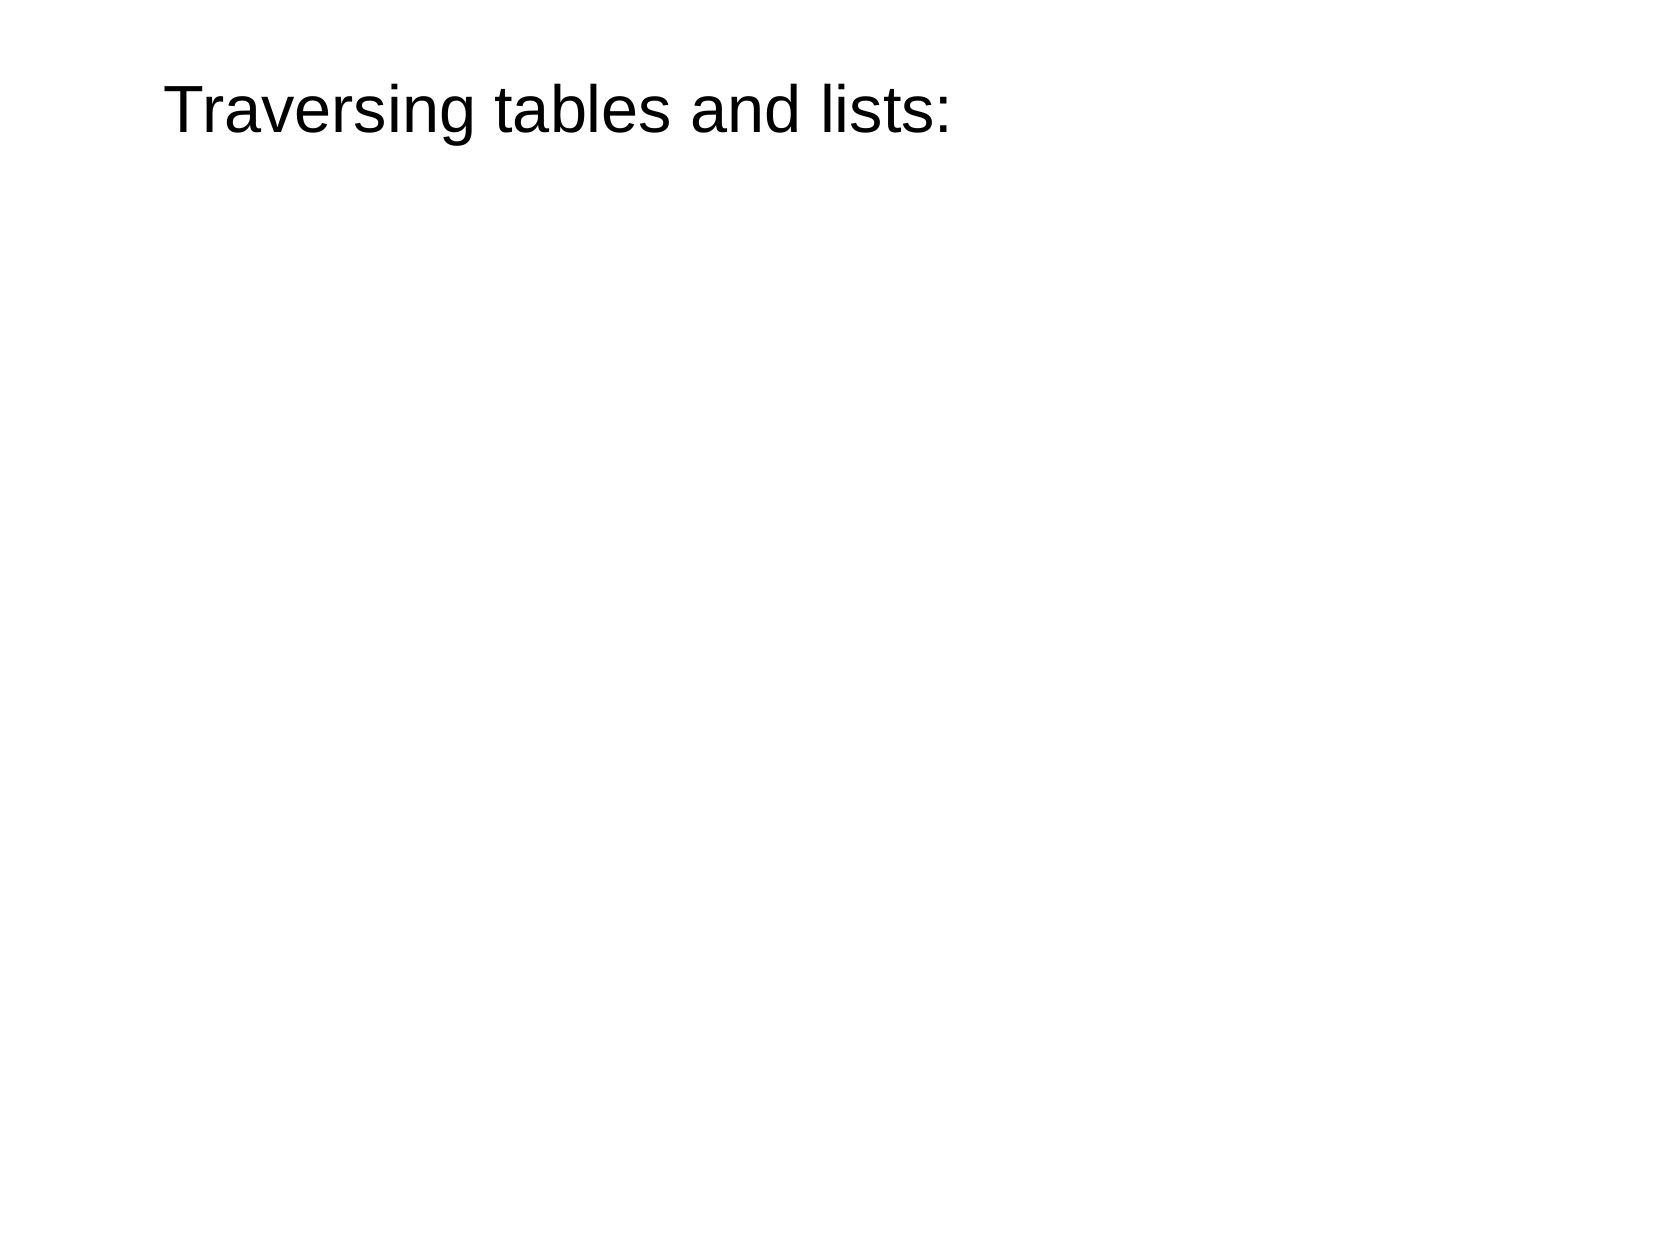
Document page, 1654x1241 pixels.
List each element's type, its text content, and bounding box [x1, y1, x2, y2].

text_box Traversing tables and lists: [149, 64, 972, 155]
